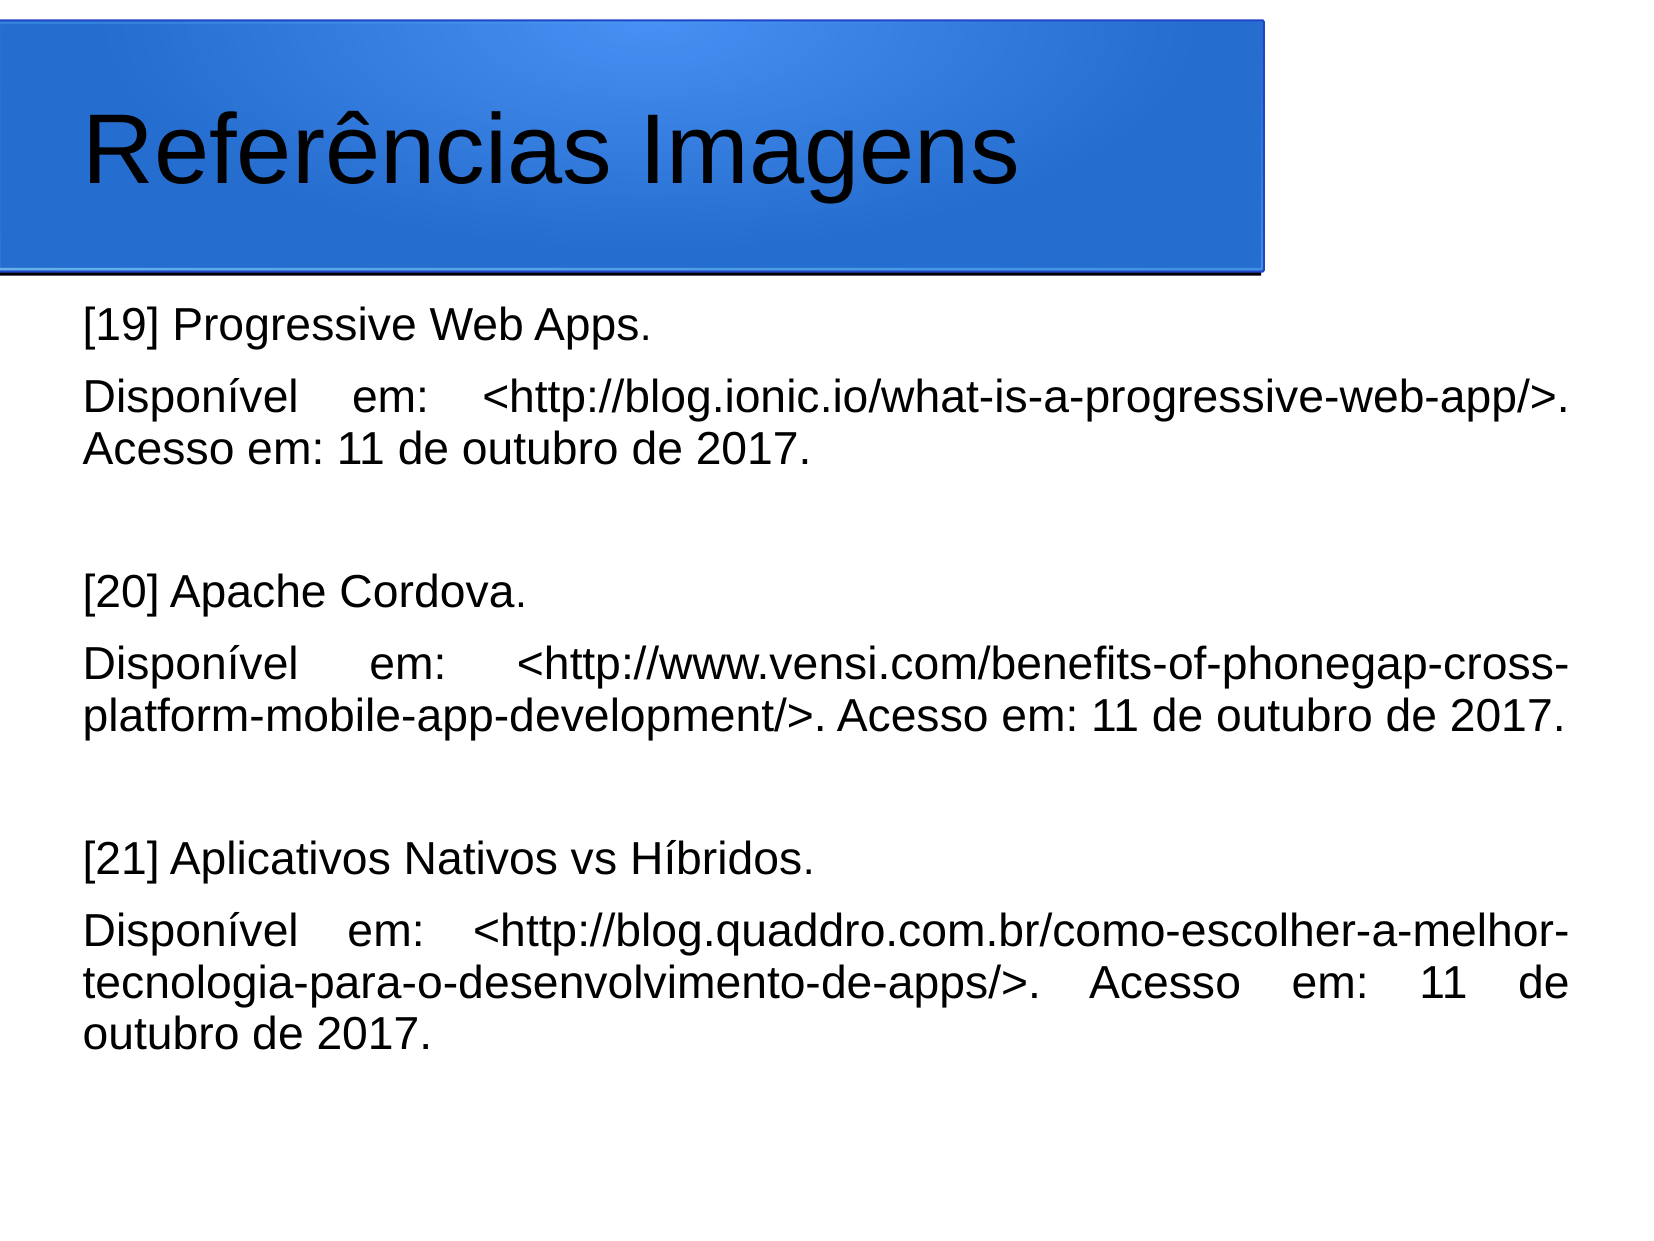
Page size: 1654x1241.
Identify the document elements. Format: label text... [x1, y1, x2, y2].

title Referências Imagens [82, 47, 1235, 252]
list [19] Progressive Web Apps. Disponível em: <http://blog.ionic.io/what-is-a-progressive-web-app/>. Acesso em: 11 de outubro de 2017. [20] Apache Cordova. Disponível em: <http://www.vensi.com/benefits-of-phonegap-cross-platform-mobile-app-development/>. Acesso em: 11 de outubro de 2017. [21] Aplicativos Nativos vs Híbridos. Disponível em: <http://blog.quaddro.com.br/como-escolher-a-melhor-tecnologia-para-o-desenvolvimento-de-apps/>. Acesso em: 11 de outubro de 2017. [82, 299, 1571, 1123]
